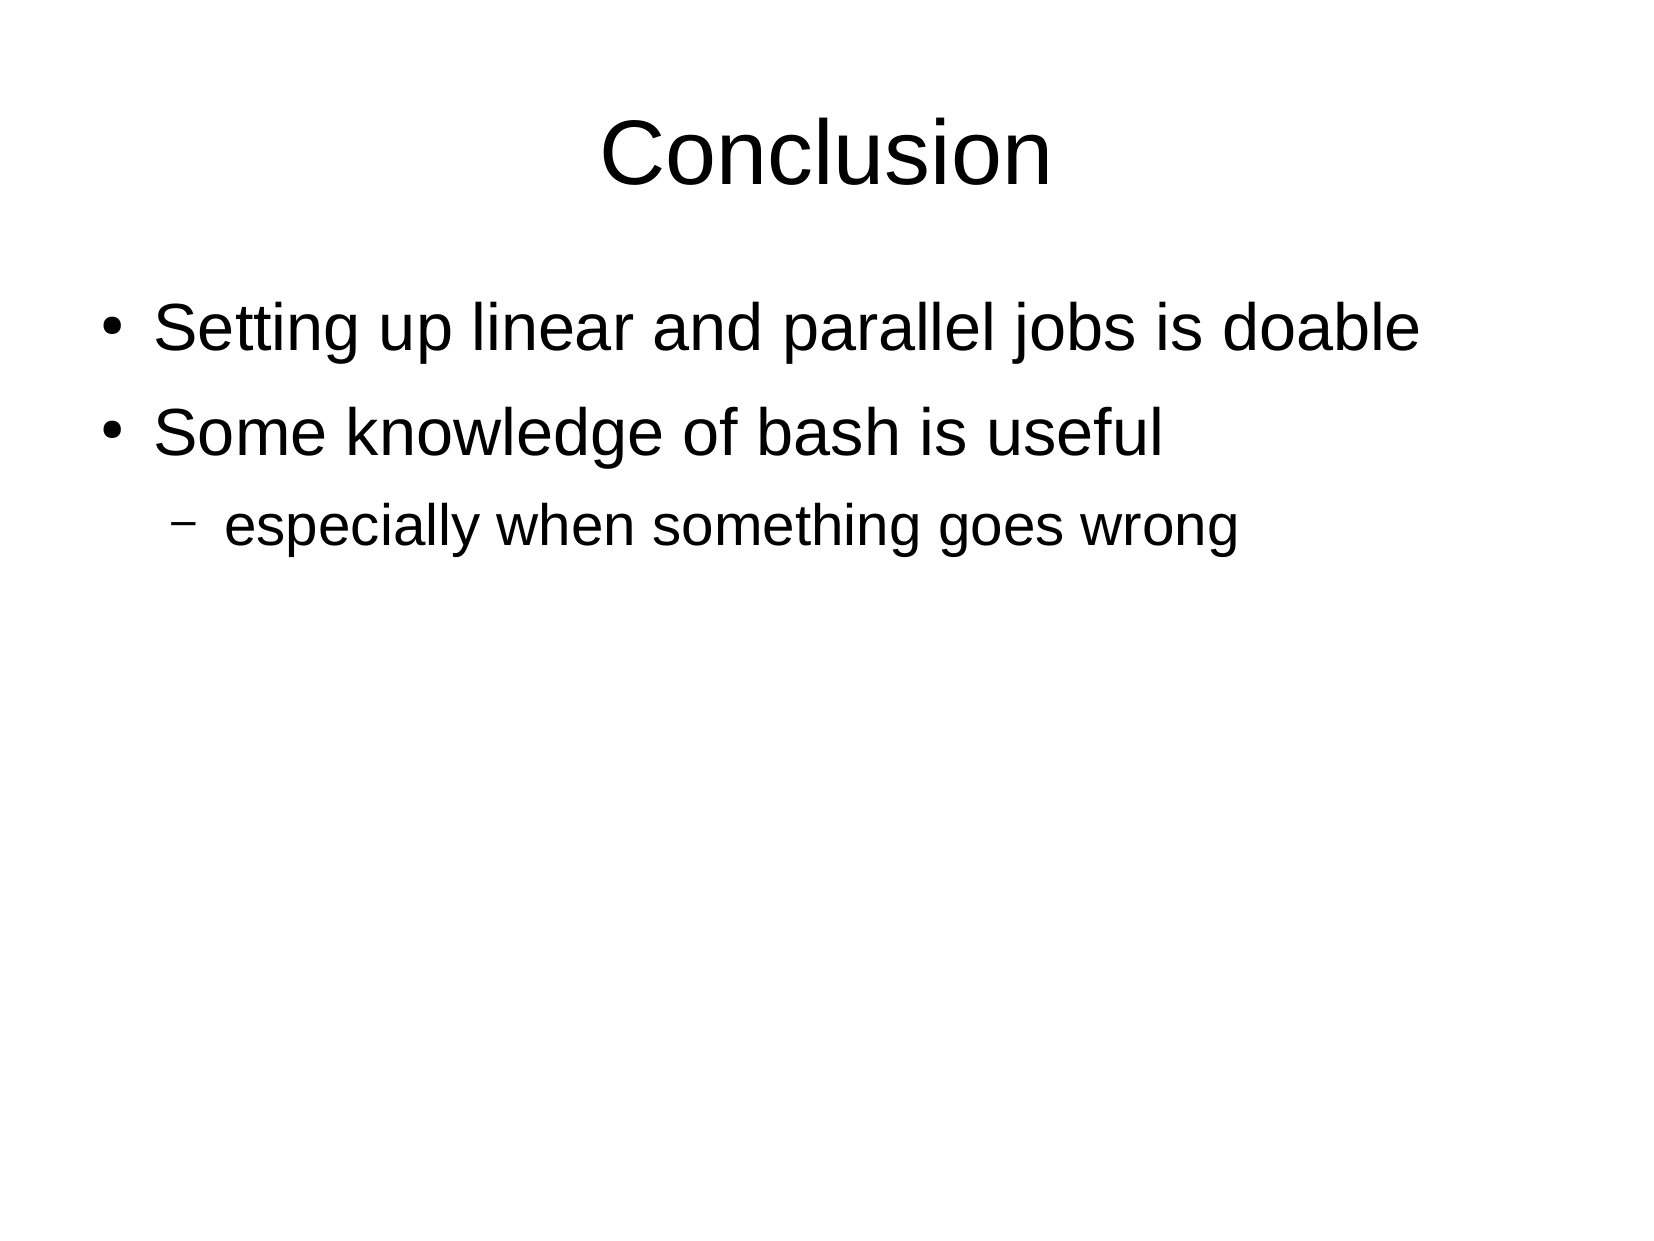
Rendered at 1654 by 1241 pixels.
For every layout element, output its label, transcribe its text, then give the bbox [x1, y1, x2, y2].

list Setting up linear and parallel jobs is doable Some knowledge of bash is useful especially when something goes wrong [82, 290, 1571, 1010]
title Conclusion [82, 49, 1571, 257]
